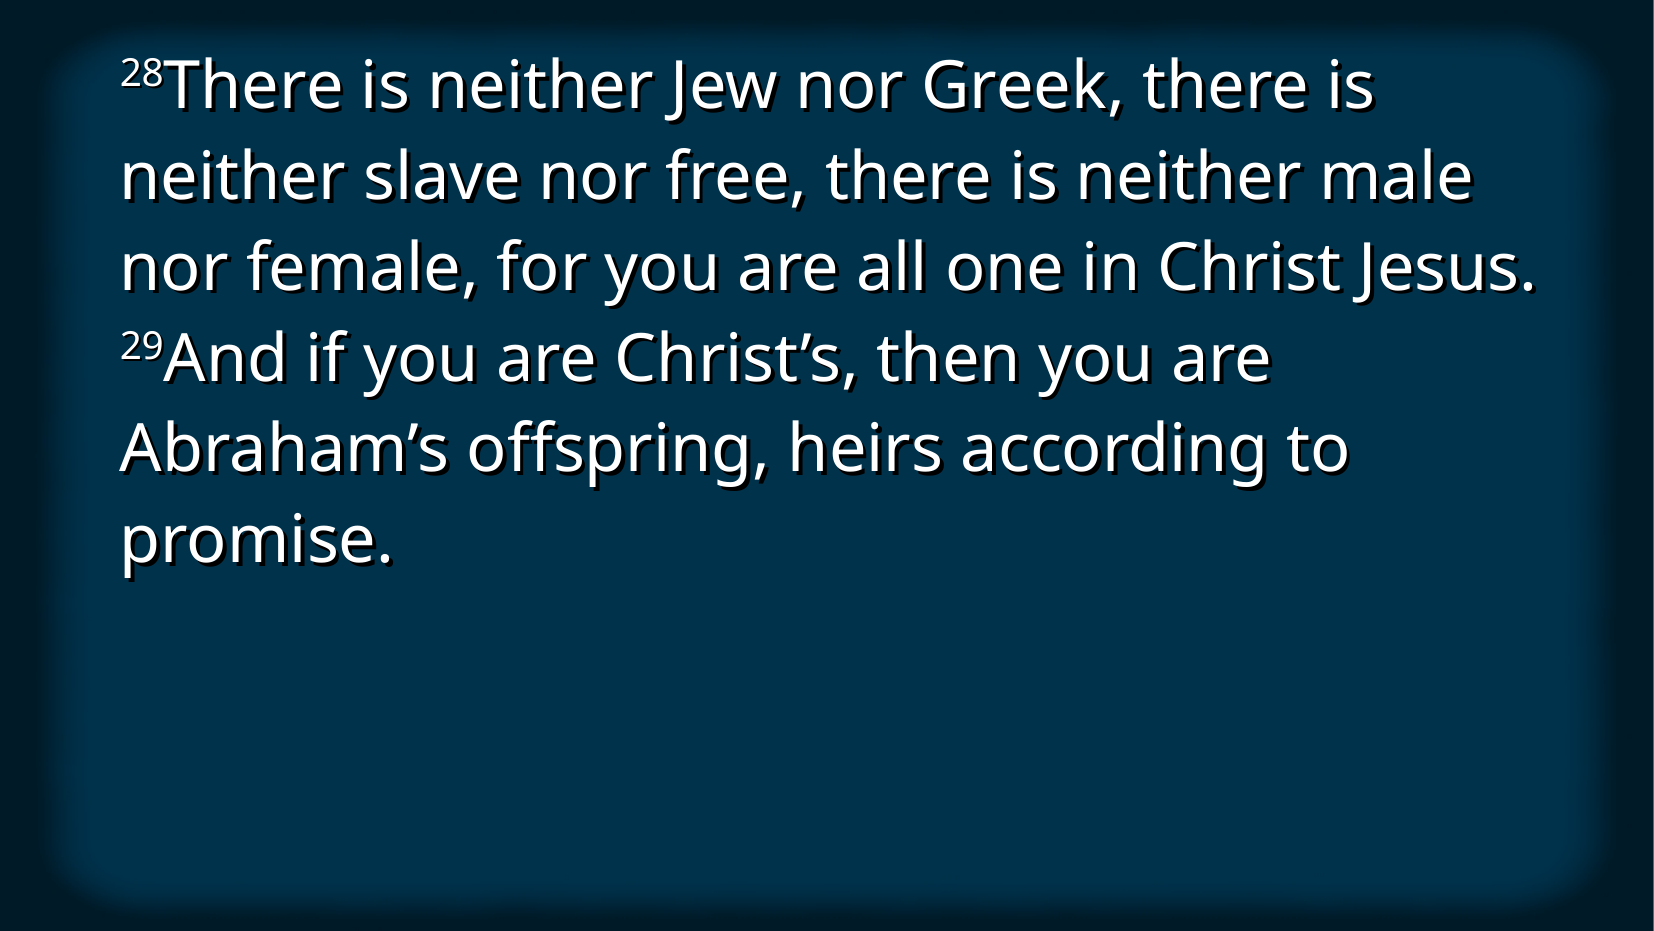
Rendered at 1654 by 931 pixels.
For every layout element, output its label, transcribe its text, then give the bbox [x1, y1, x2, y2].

picture [0, 0, 1654, 931]
text_box 28There is neither Jew nor Greek, there is neither slave nor free, there is neither male nor female, for you are all one in Christ Jesus. 29And if you are Christ’s, then you are Abraham’s offspring, heirs according to promise. [105, 30, 1561, 489]
